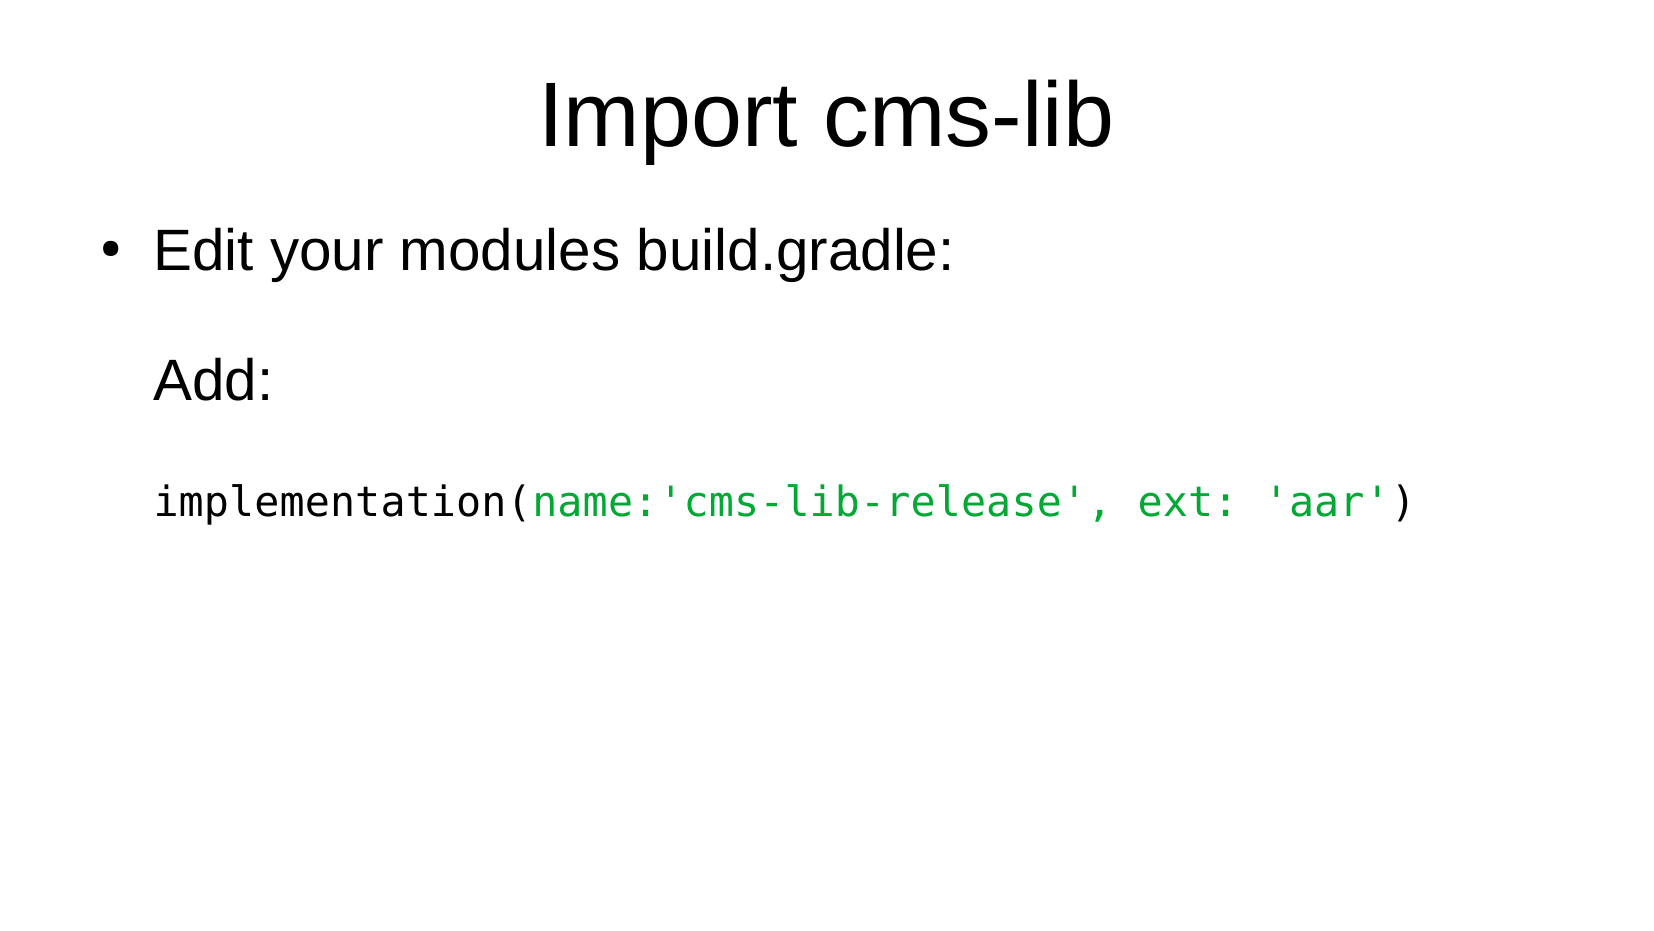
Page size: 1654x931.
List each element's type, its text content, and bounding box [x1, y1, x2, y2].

list Edit your modules build.gradle: Add: implementation(name:'cms-lib-release', ext: 'aar') [82, 217, 1571, 758]
title Import cms-lib [82, 37, 1571, 193]
